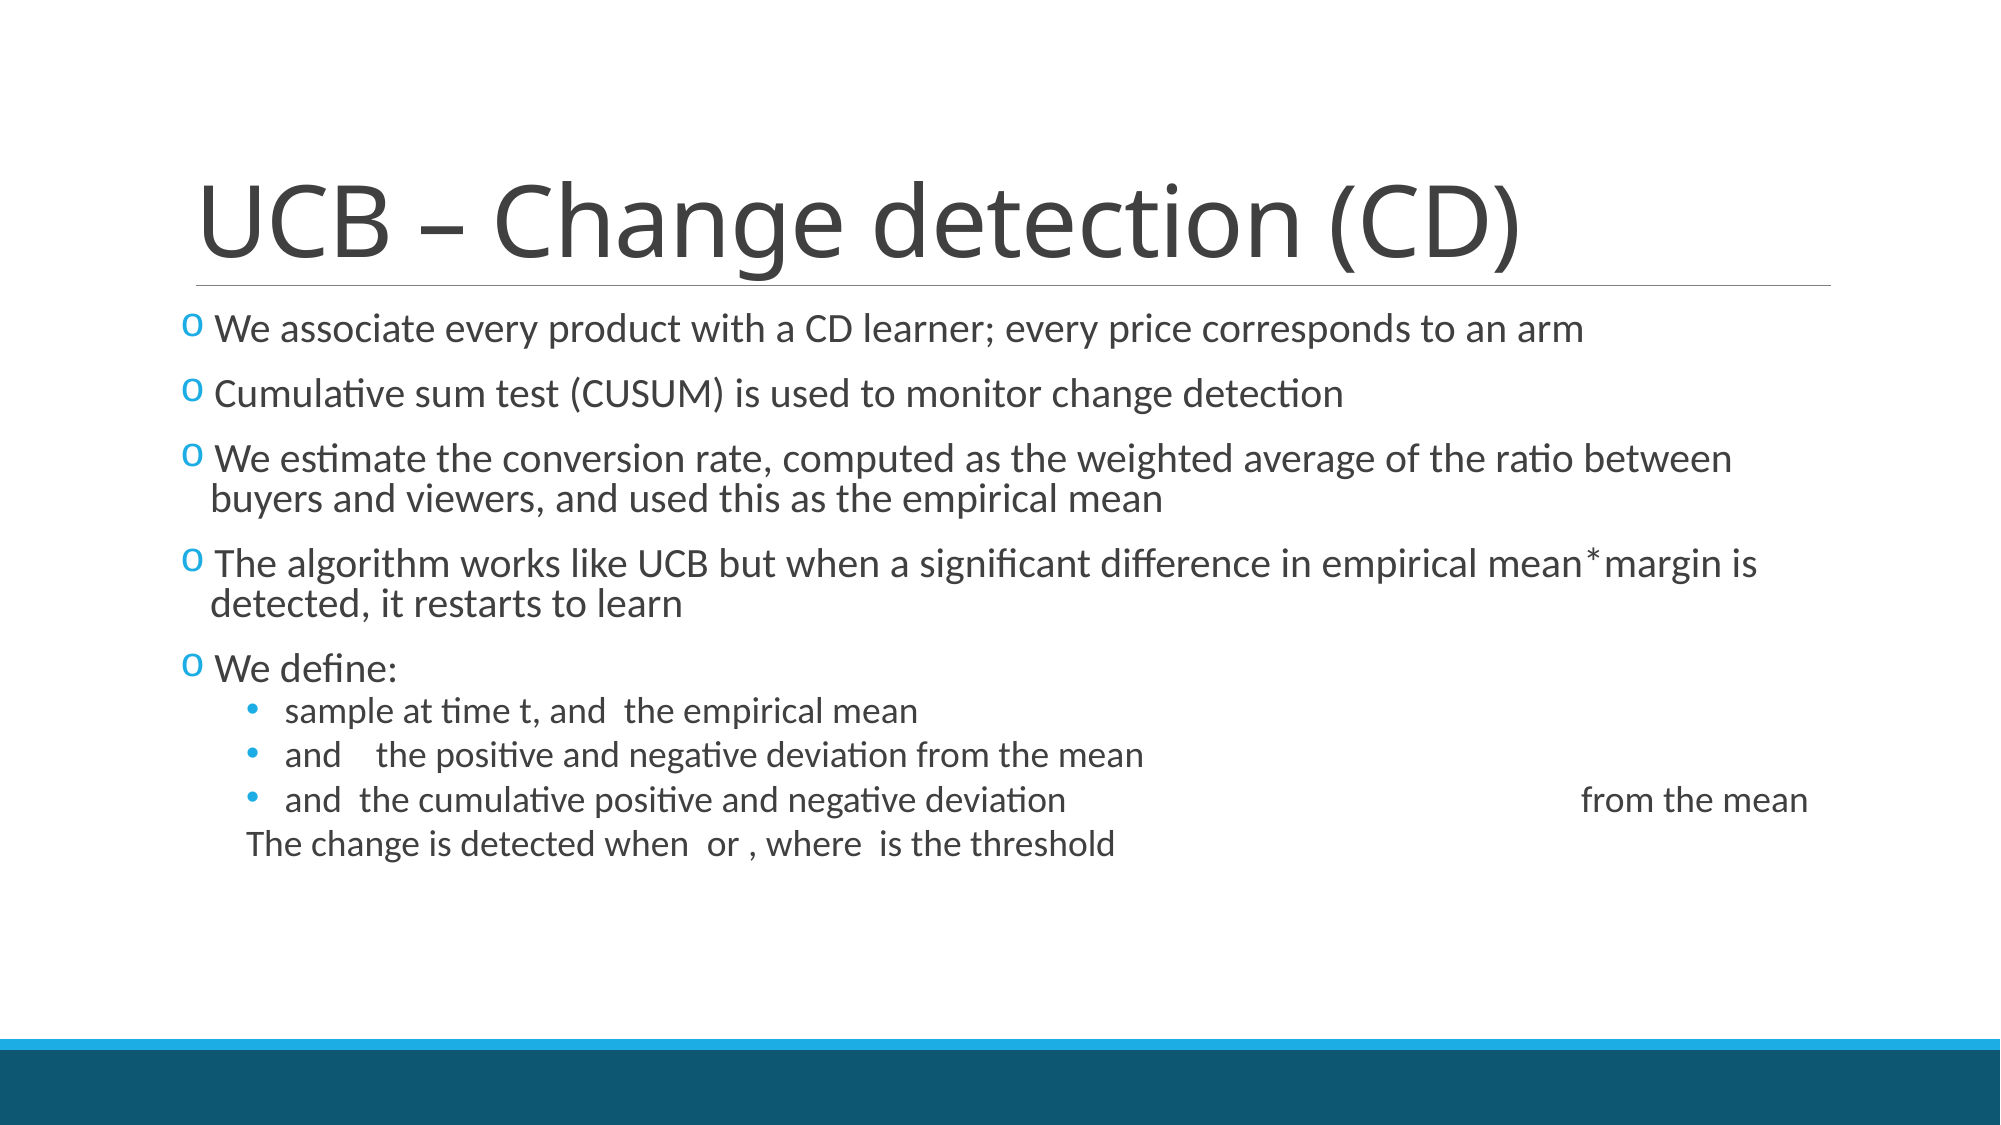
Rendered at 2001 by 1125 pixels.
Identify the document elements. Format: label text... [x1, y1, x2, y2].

title UCB – Change detection (CD) [180, 47, 1831, 286]
list We associate every product with a CD learner; every price corresponds to an arm Cumulative sum test (CUSUM) is used to monitor change detection We estimate the conversion rate, computed as the weighted average of the ratio between buyers and viewers, and used this as the empirical mean The algorithm works like UCB but when a significant difference in empirical mean*margin is detected, it restarts to learn We define: sample at time t, and the empirical mean and the positive and negative deviation from the mean and the cumulative positive and negative deviation from the mean The change is detected when or , where is the threshold [180, 302, 1831, 983]
